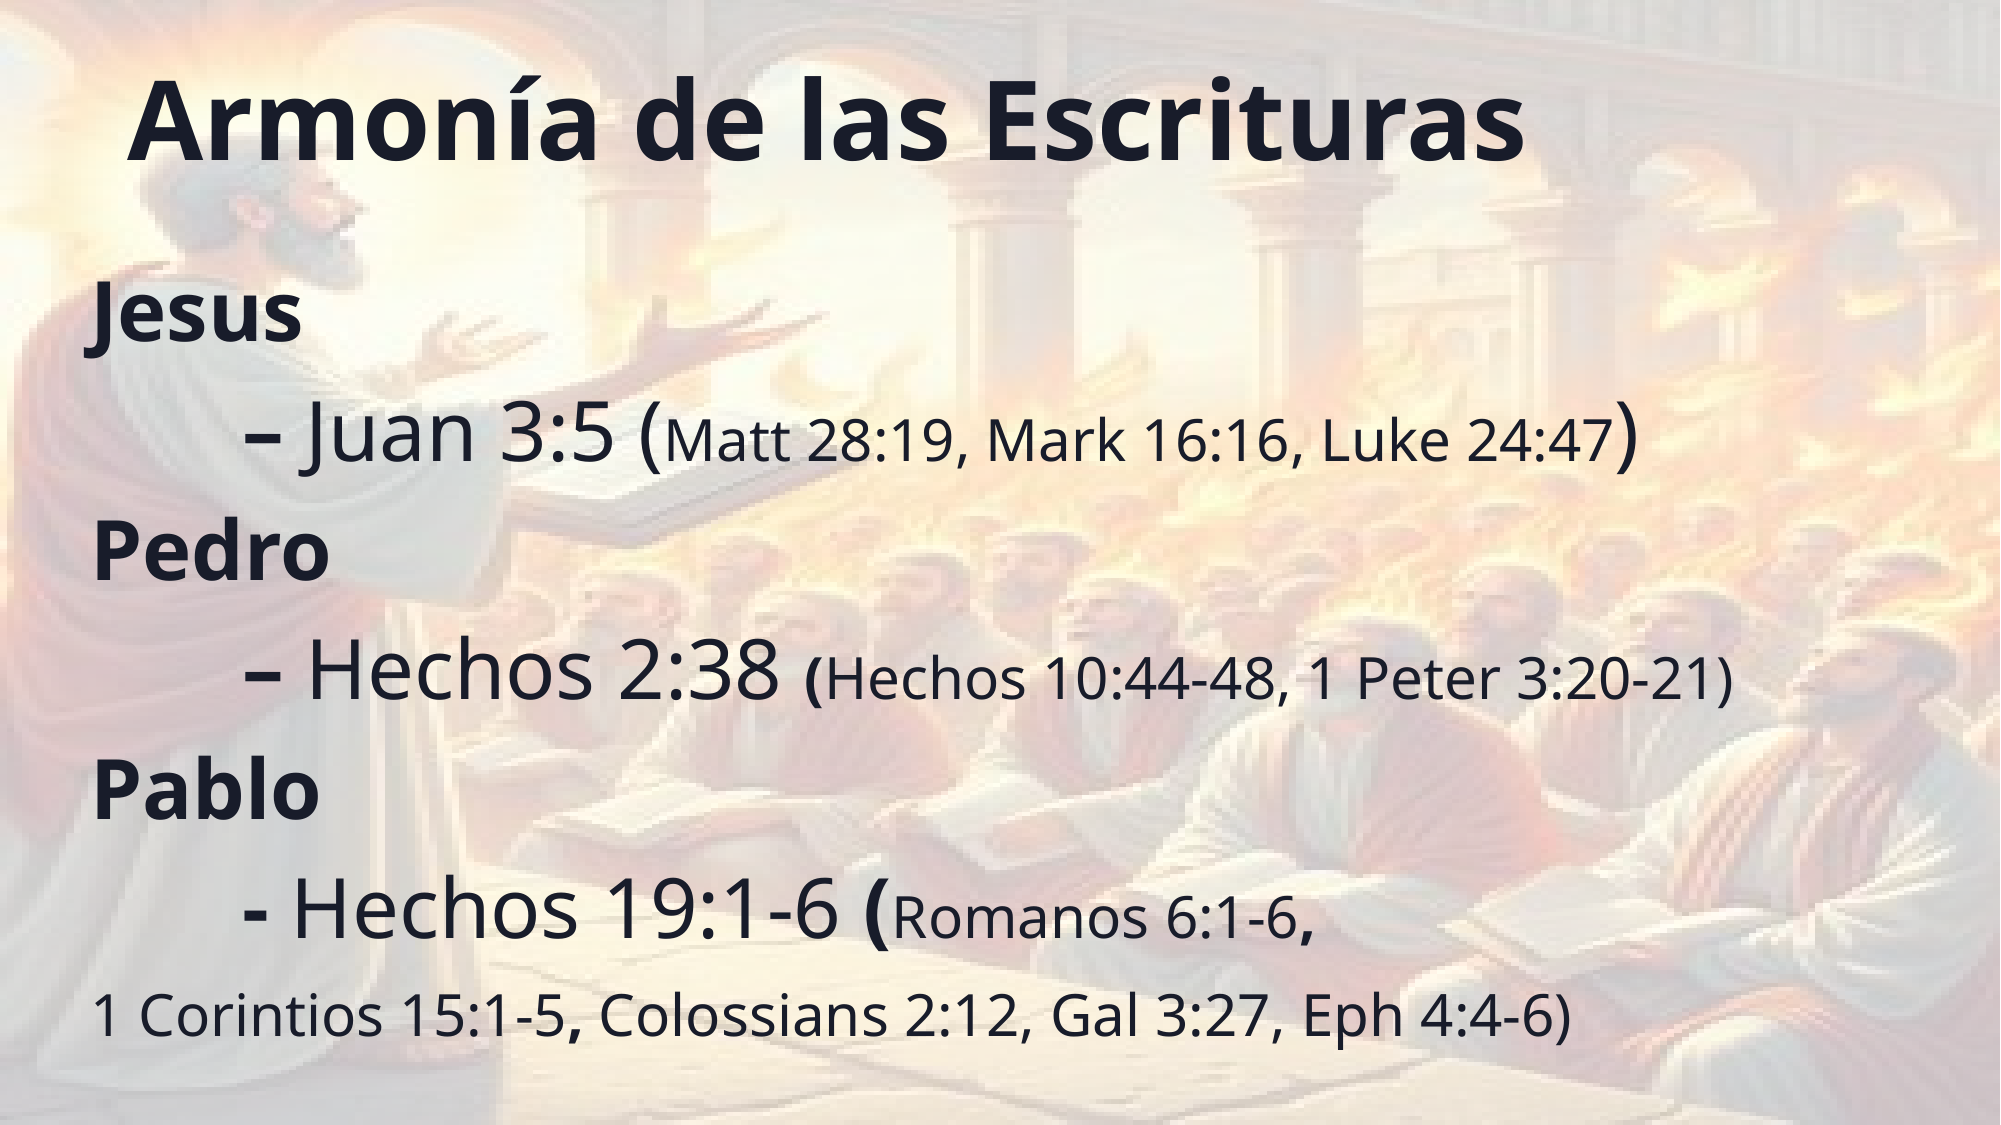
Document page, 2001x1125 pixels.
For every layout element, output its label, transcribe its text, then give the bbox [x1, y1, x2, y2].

title Armonía de las Escrituras [112, 7, 1838, 225]
list Jesus – Juan 3:5 (Matt 28:19, Mark 16:16, Luke 24:47) Pedro – Hechos 2:38 (Hechos 10:44-48, 1 Peter 3:20-21) Pablo - Hechos 19:1-6 (Romanos 6:1-6, 1 Corintios 15:1-5, Colossians 2:12, Gal 3:27, Eph 4:4-6) [75, 262, 1800, 1088]
